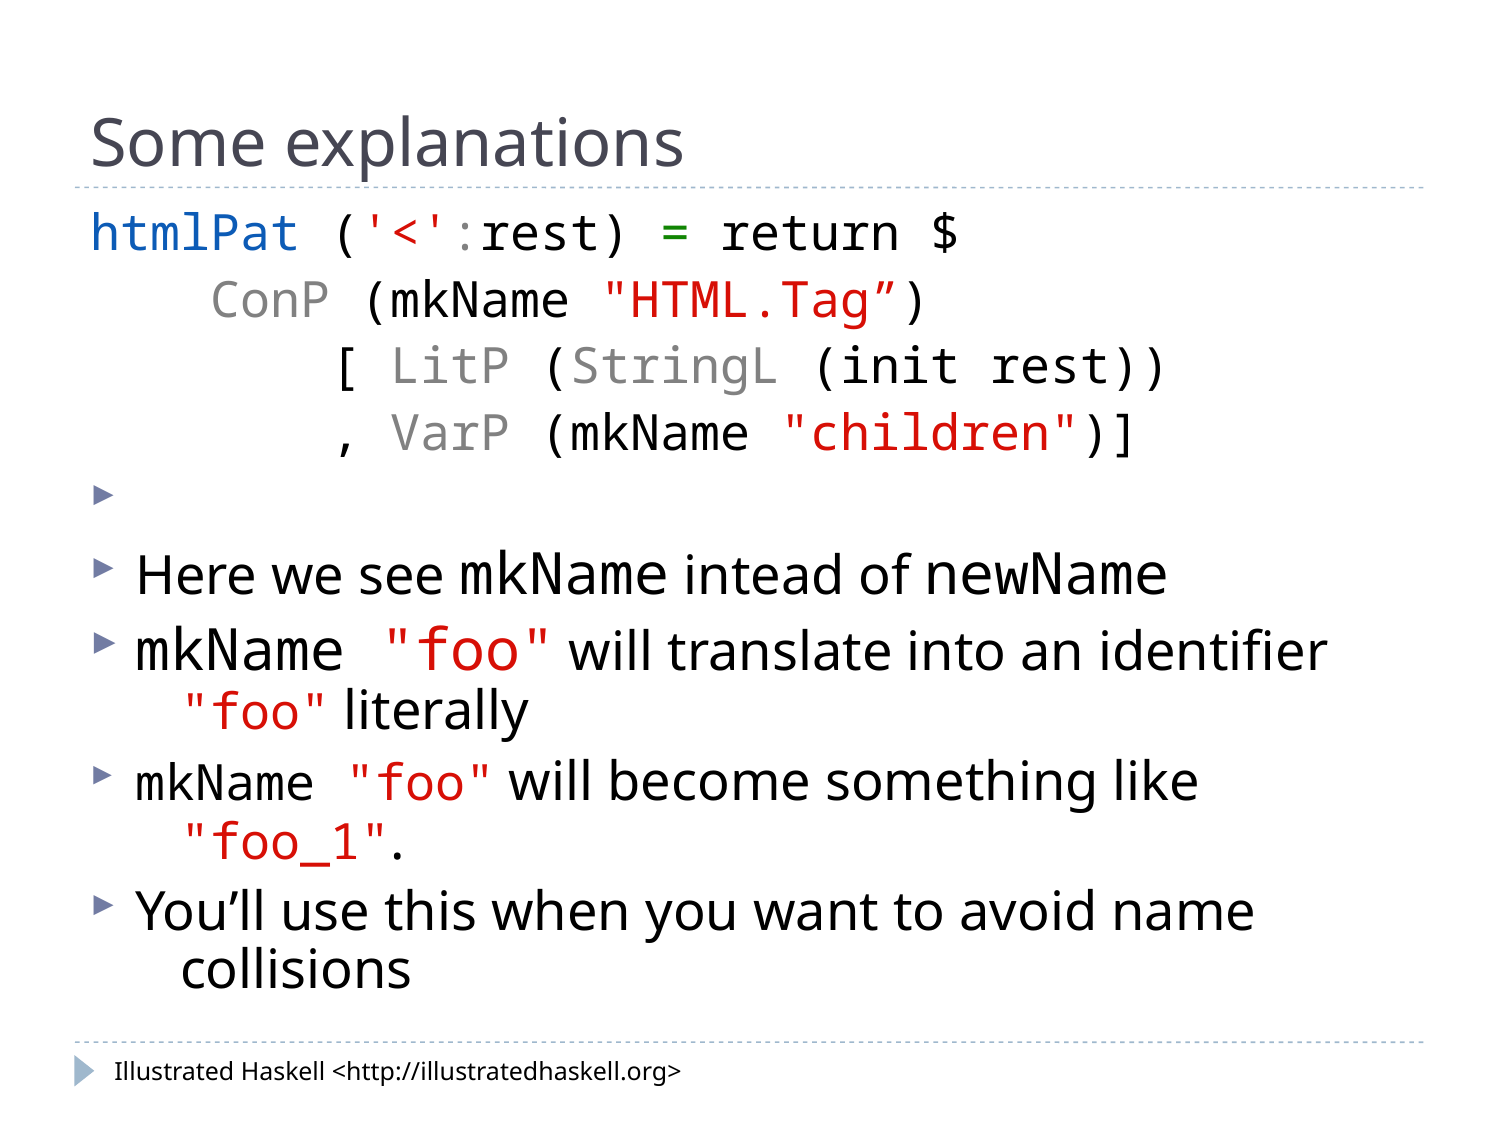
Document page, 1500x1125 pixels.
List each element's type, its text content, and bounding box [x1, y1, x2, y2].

title Some explanations [75, 24, 1426, 188]
list htmlPat ('<':rest) = return $ ConP (mkName "HTML.Tag”) [ LitP (StringL (init rest)) , VarP (mkName "children")] Here we see mkName intead of newName mkName "foo" will translate into an identifier "foo" literally mkName "foo" will become something like "foo_1". You’ll use this when you want to avoid name collisions [75, 200, 1426, 1011]
